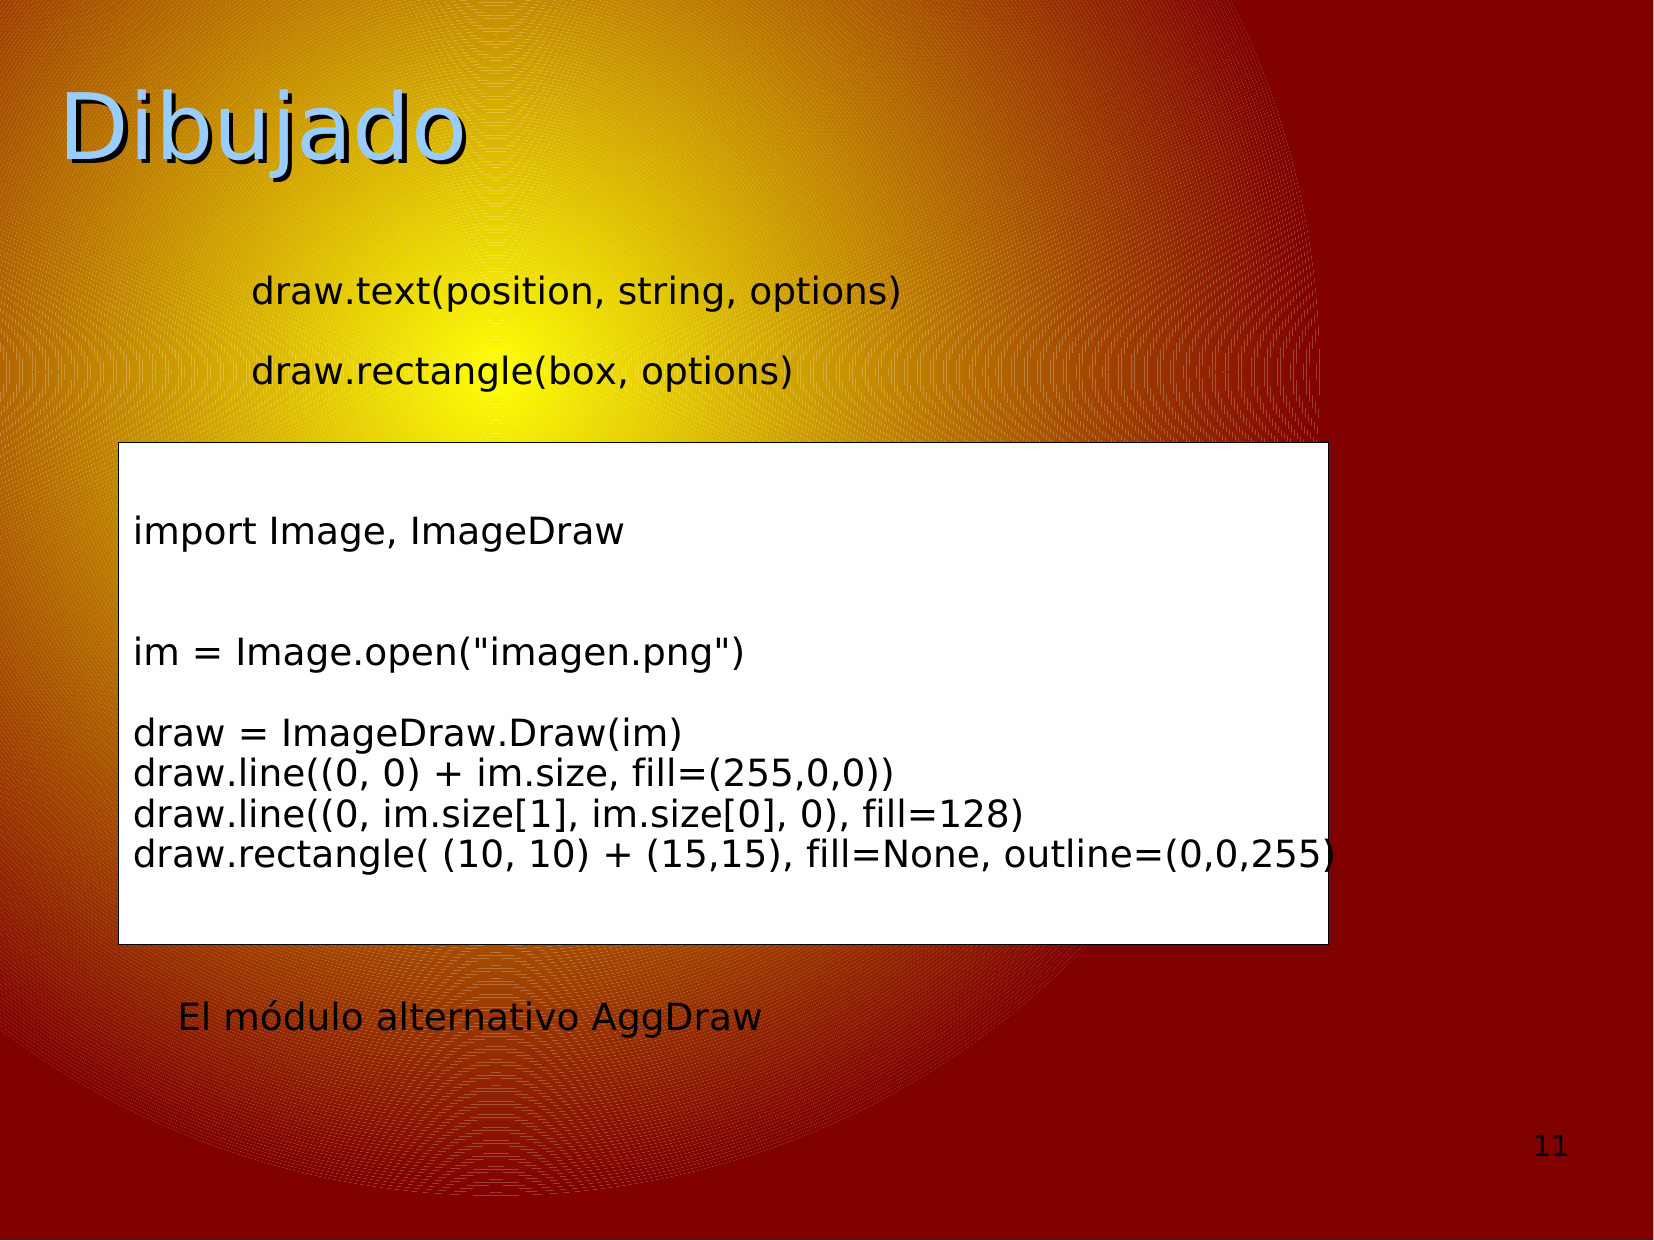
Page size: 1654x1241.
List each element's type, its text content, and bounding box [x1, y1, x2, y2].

title Dibujado [59, 29, 1547, 228]
text_box El módulo alternativo AggDraw [150, 990, 1300, 1211]
text_box import Image, ImageDraw im = Image.open("imagen.png") draw = ImageDraw.Draw(im) draw.line((0, 0) + im.size, fill=(255,0,0)) draw.line((0, im.size[1], im.size[0], 0), fill=128) draw.rectangle( (10, 10) + (15,15), fill=None, outline=(0,0,255) [118, 442, 1329, 945]
text_box draw.text(position, string, options) draw.rectangle(box, options) [236, 264, 1385, 566]
